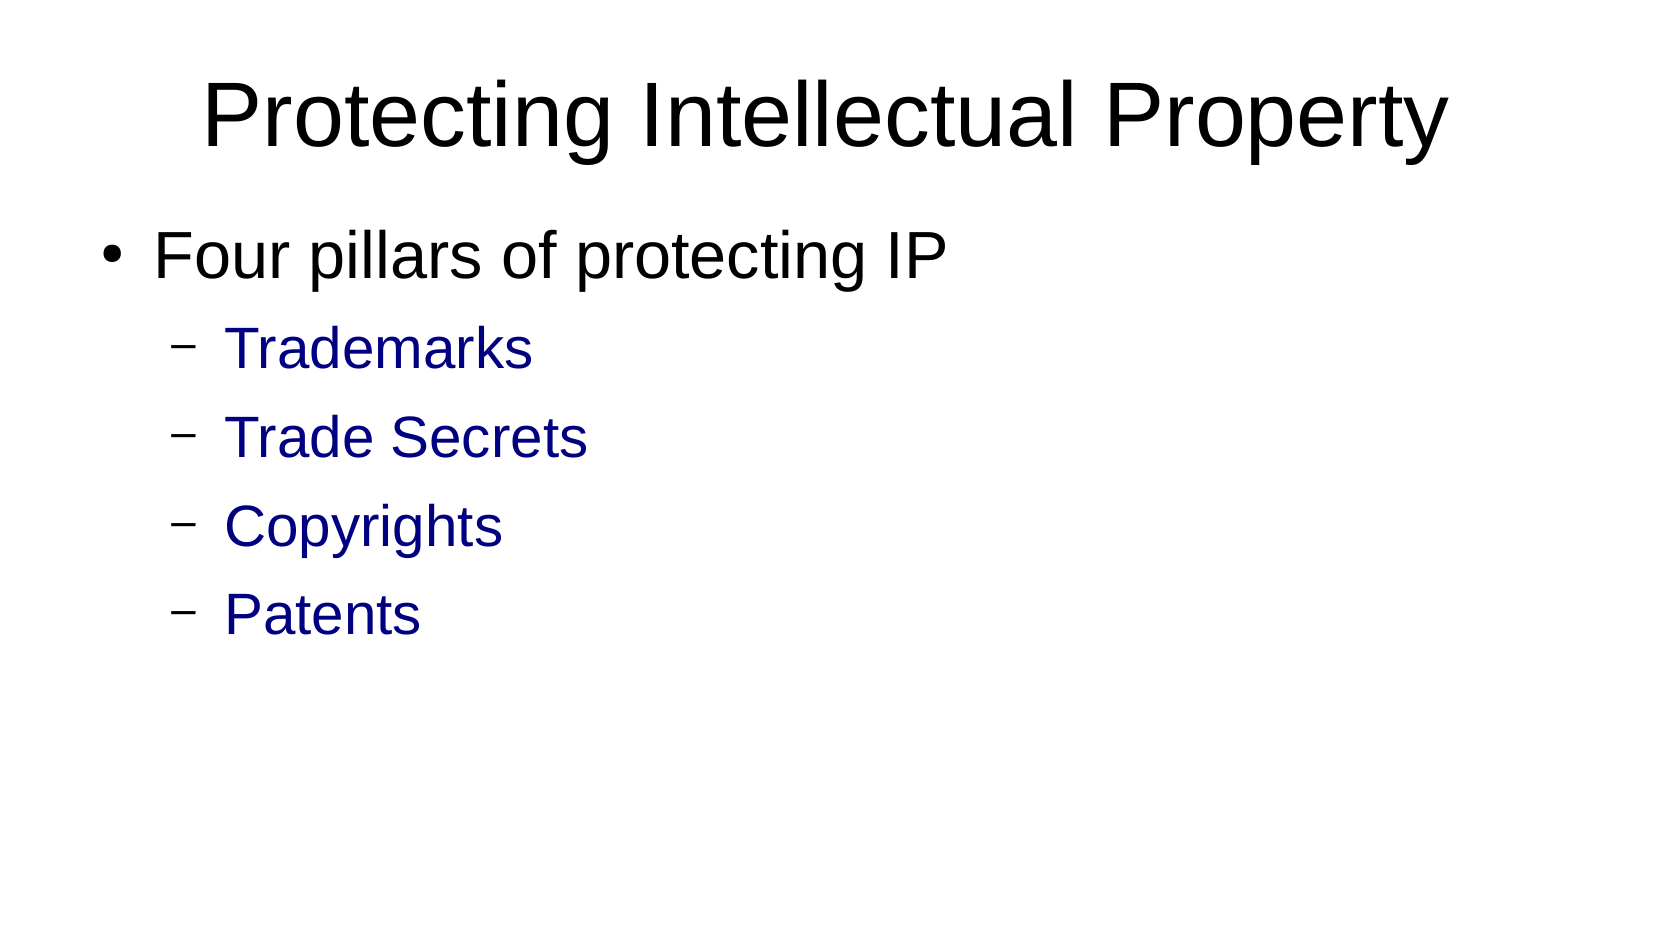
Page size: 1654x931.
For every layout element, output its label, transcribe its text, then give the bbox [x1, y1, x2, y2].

title Protecting Intellectual Property [82, 37, 1571, 193]
list Four pillars of protecting IP Trademarks Trade Secrets Copyrights Patents [82, 217, 1571, 788]
